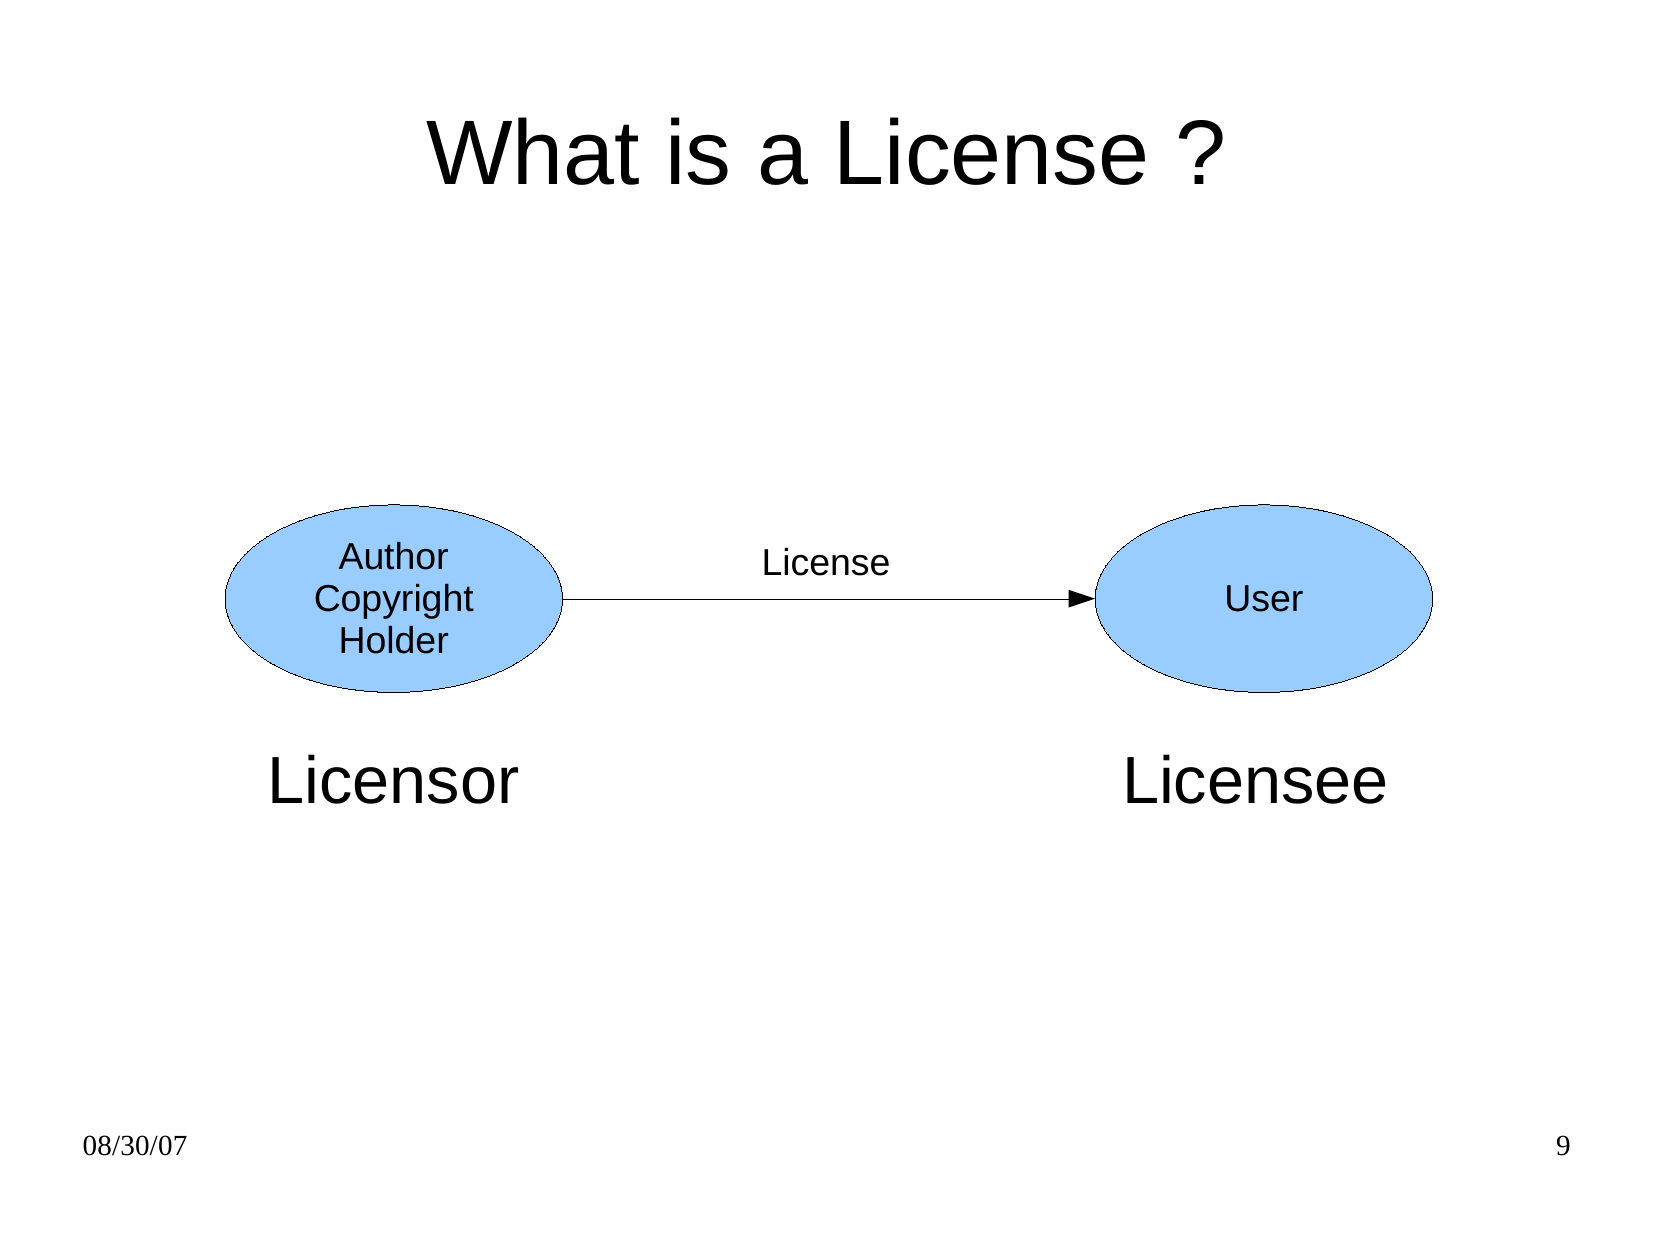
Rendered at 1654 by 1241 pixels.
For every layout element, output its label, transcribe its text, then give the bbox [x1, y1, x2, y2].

text_box User [1095, 504, 1433, 693]
text_box License [694, 534, 958, 592]
title What is a License ? [82, 49, 1571, 257]
text_box Author Copyright Holder [225, 504, 563, 693]
text_box Licensor [222, 735, 565, 825]
text_box Licensee [1084, 735, 1427, 825]
